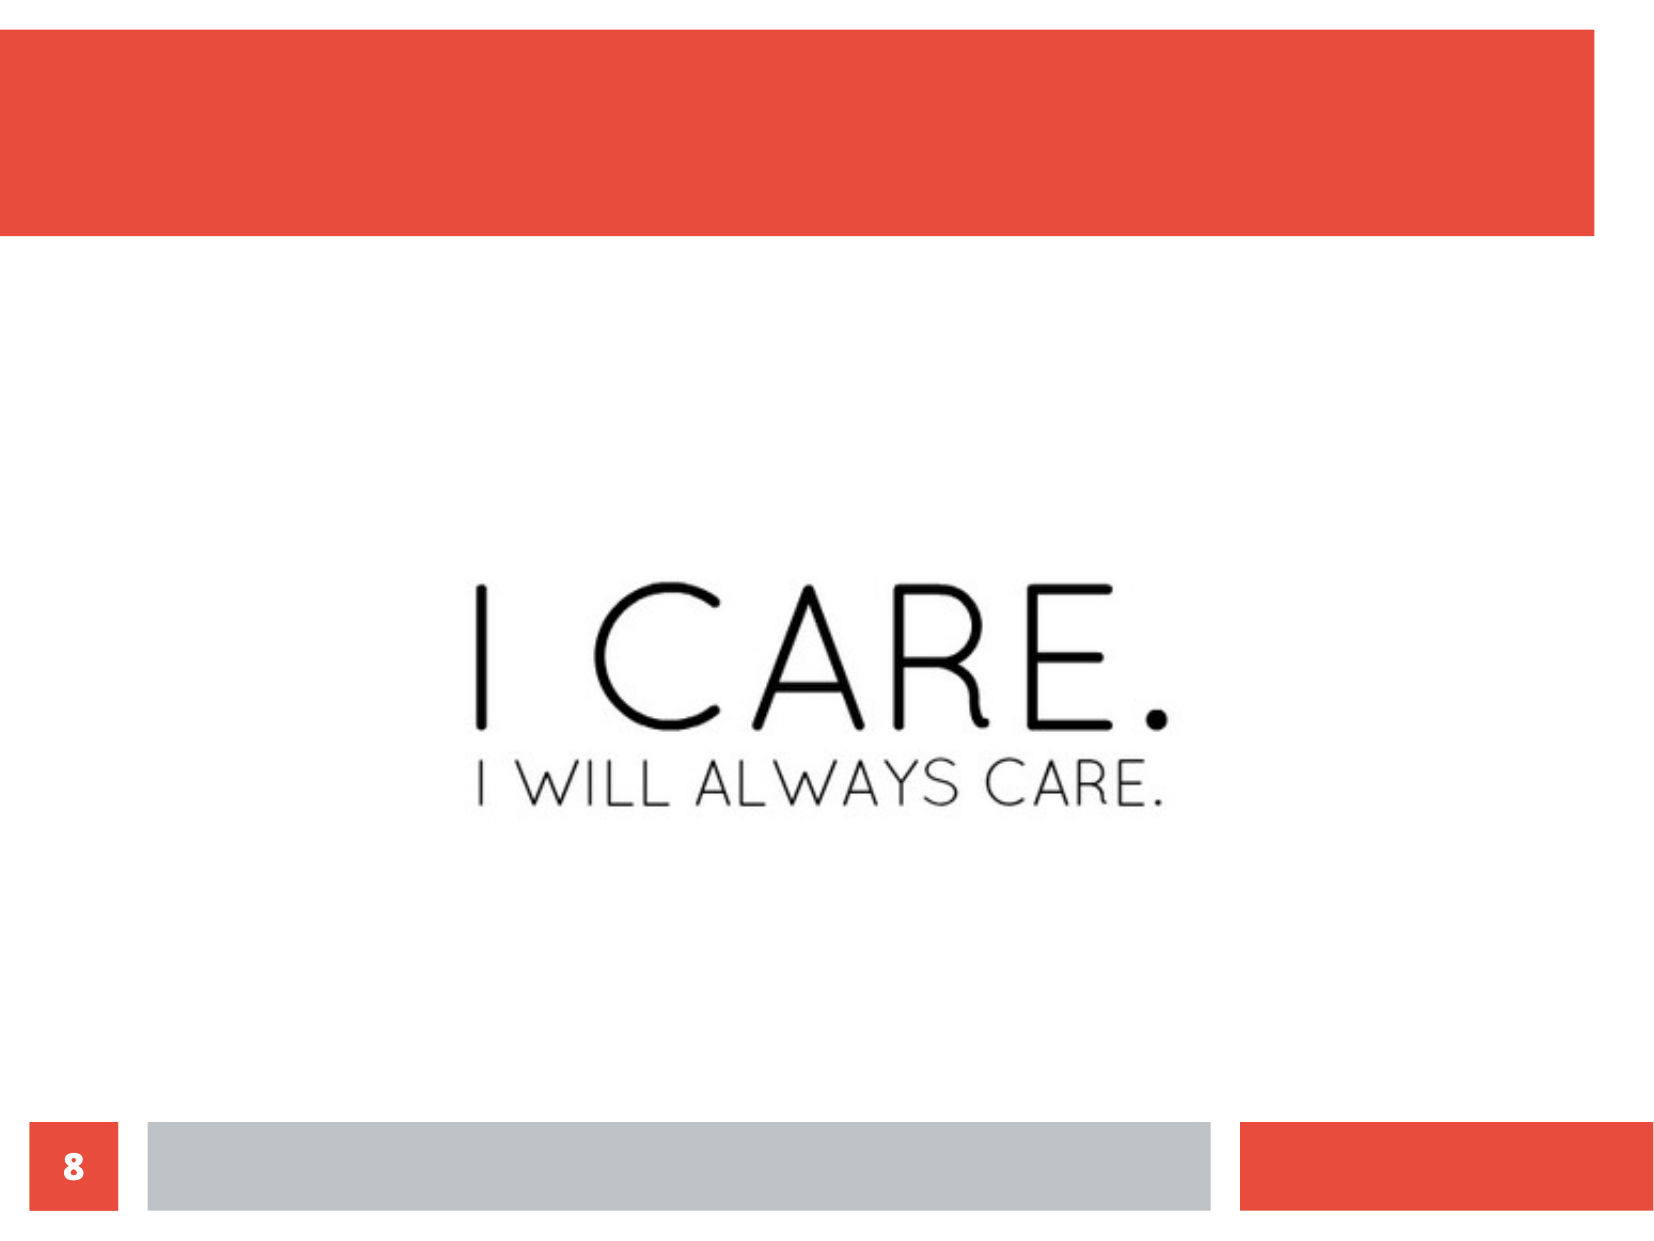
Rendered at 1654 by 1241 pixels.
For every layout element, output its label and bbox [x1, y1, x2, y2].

picture [278, 324, 1346, 1093]
